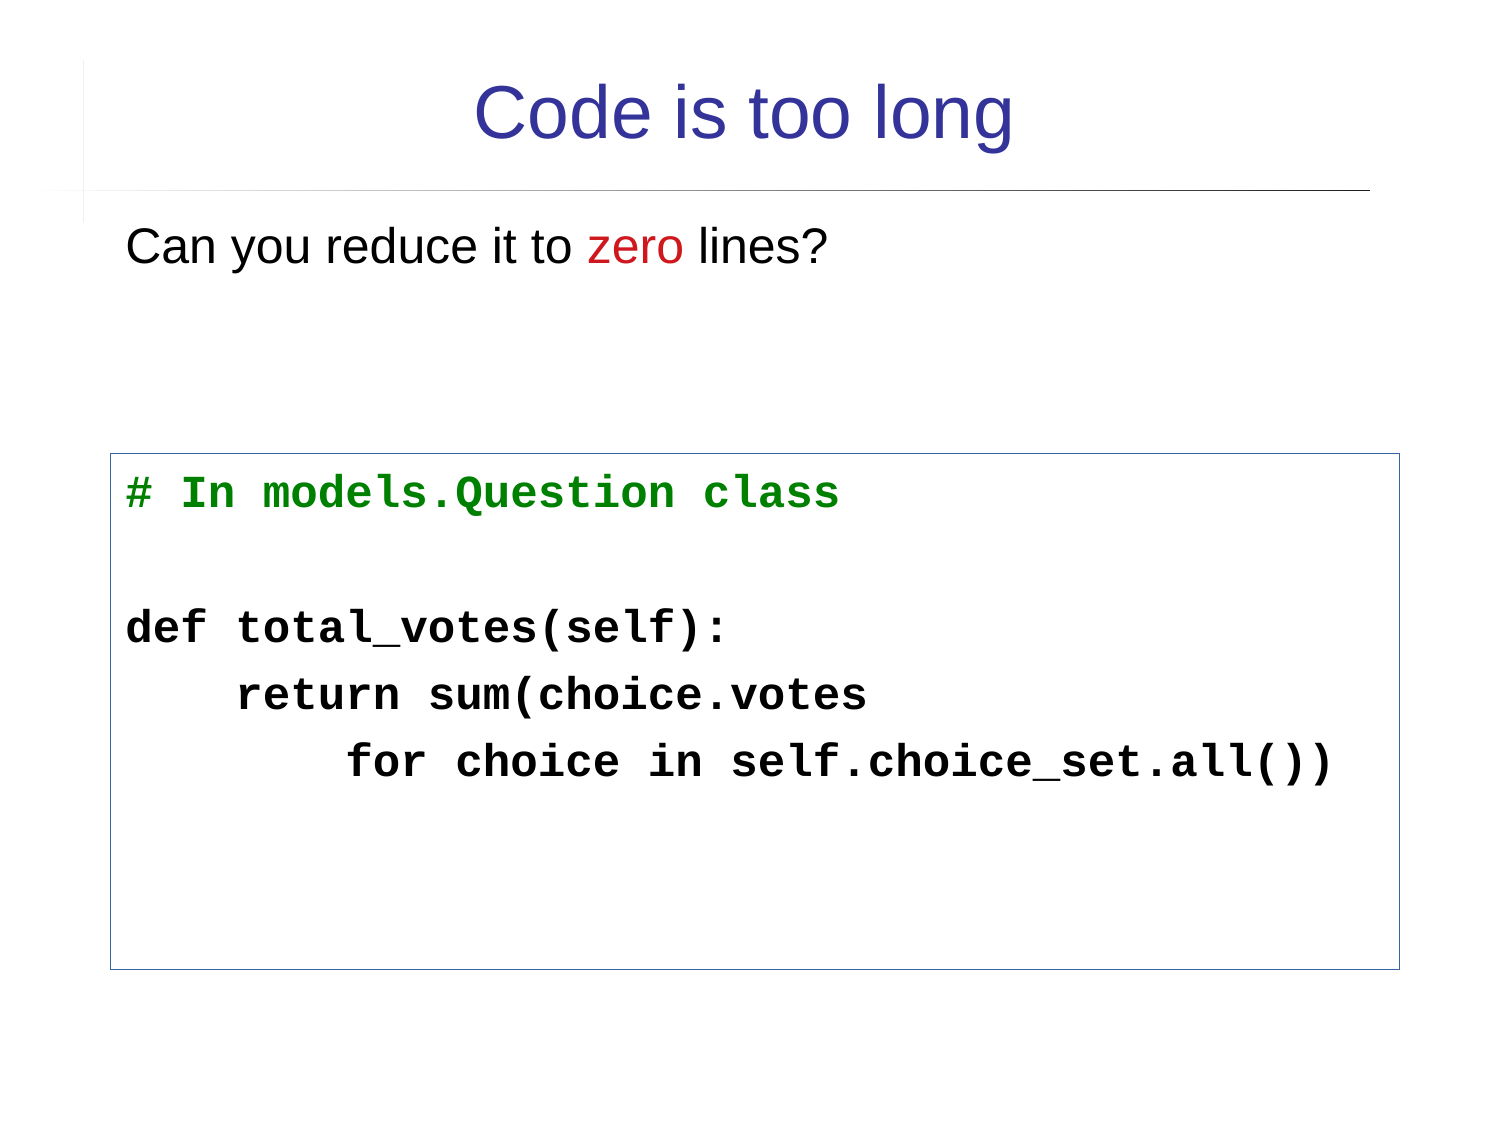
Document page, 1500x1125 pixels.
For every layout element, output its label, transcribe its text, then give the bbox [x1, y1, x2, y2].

title Code is too long [100, 42, 1389, 174]
list # In models.Question class def total_votes(self): return sum(choice.votes for choice in self.choice_set.all()) [110, 453, 1400, 970]
list Can you reduce it to zero lines? [110, 206, 1400, 453]
